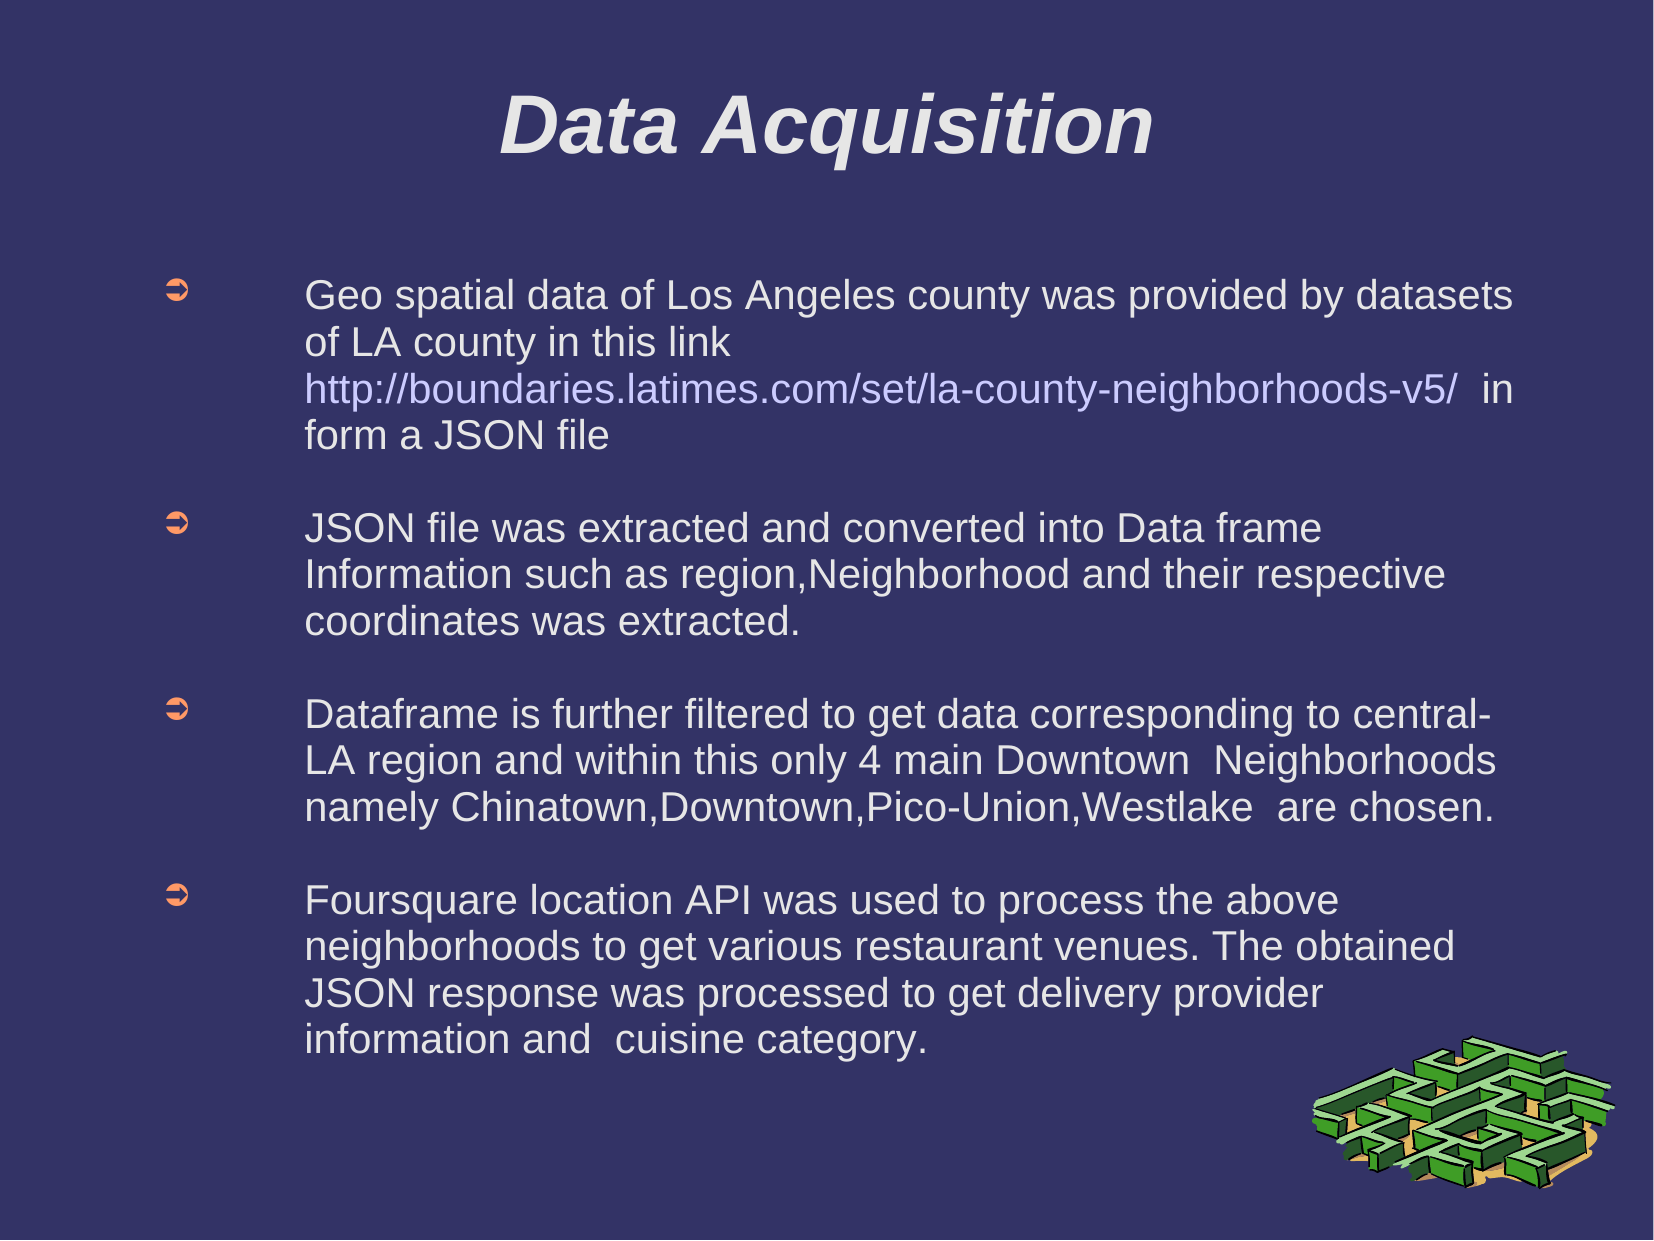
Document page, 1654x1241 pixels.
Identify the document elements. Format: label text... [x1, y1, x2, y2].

list Geo spatial data of Los Angeles county was provided by datasets of LA county in this link http://boundaries.latimes.com/set/la-county-neighborhoods-v5/ in form a JSON file JSON file was extracted and converted into Data frame Information such as region,Neighborhood and their respective coordinates was extracted. Dataframe is further filtered to get data corresponding to central-LA region and within this only 4 main Downtown Neighborhoods namely Chinatown,Downtown,Pico-Union,Westlake are chosen. Foursquare location API was used to process the above neighborhoods to get various restaurant venues. The obtained JSON response was processed to get delivery provider information and cuisine category. [139, 270, 1530, 1159]
title Data Acquisition [121, 19, 1534, 227]
